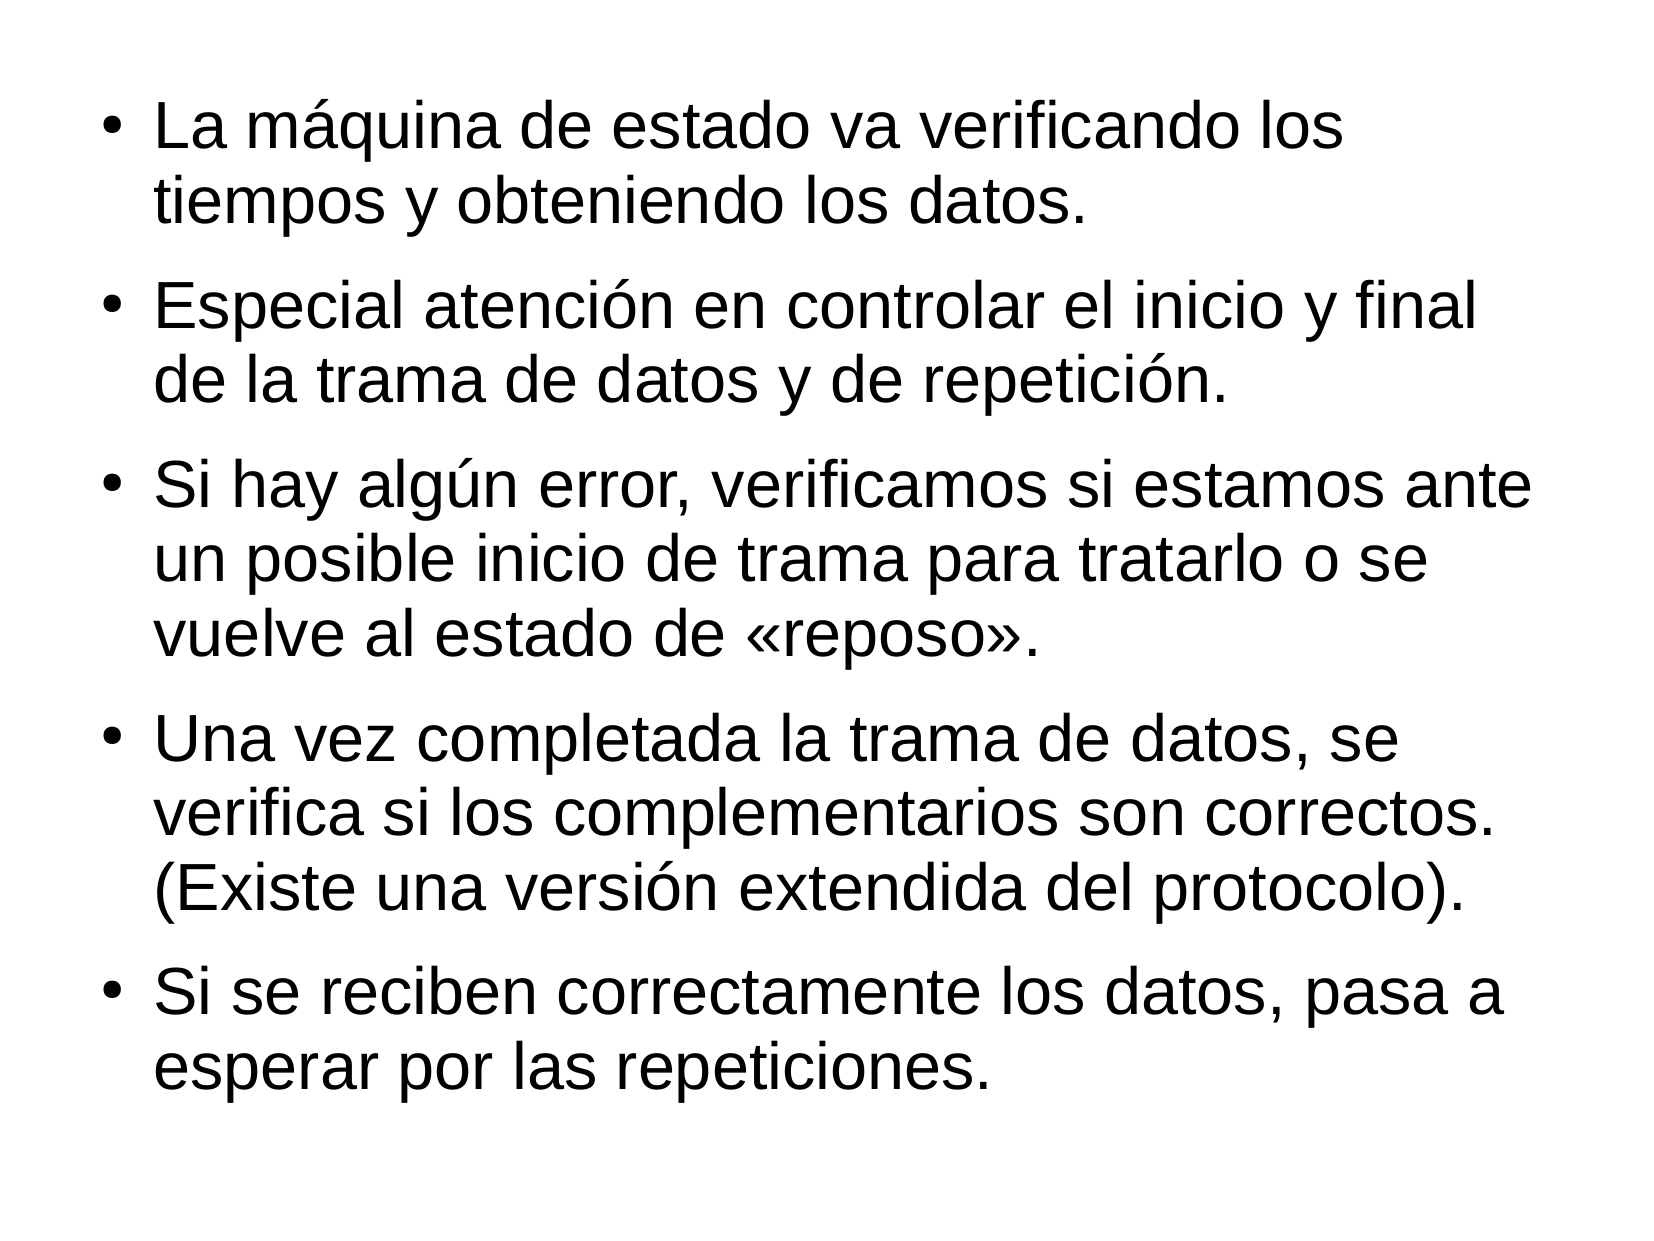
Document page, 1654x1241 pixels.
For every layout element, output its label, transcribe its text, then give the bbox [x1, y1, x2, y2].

list La máquina de estado va verificando los tiempos y obteniendo los datos. Especial atención en controlar el inicio y final de la trama de datos y de repetición. Si hay algún error, verificamos si estamos ante un posible inicio de trama para tratarlo o se vuelve al estado de «reposo». Una vez completada la trama de datos, se verifica si los complementarios son correctos. (Existe una versión extendida del protocolo). Si se reciben correctamente los datos, pasa a esperar por las repeticiones. [82, 88, 1571, 1152]
